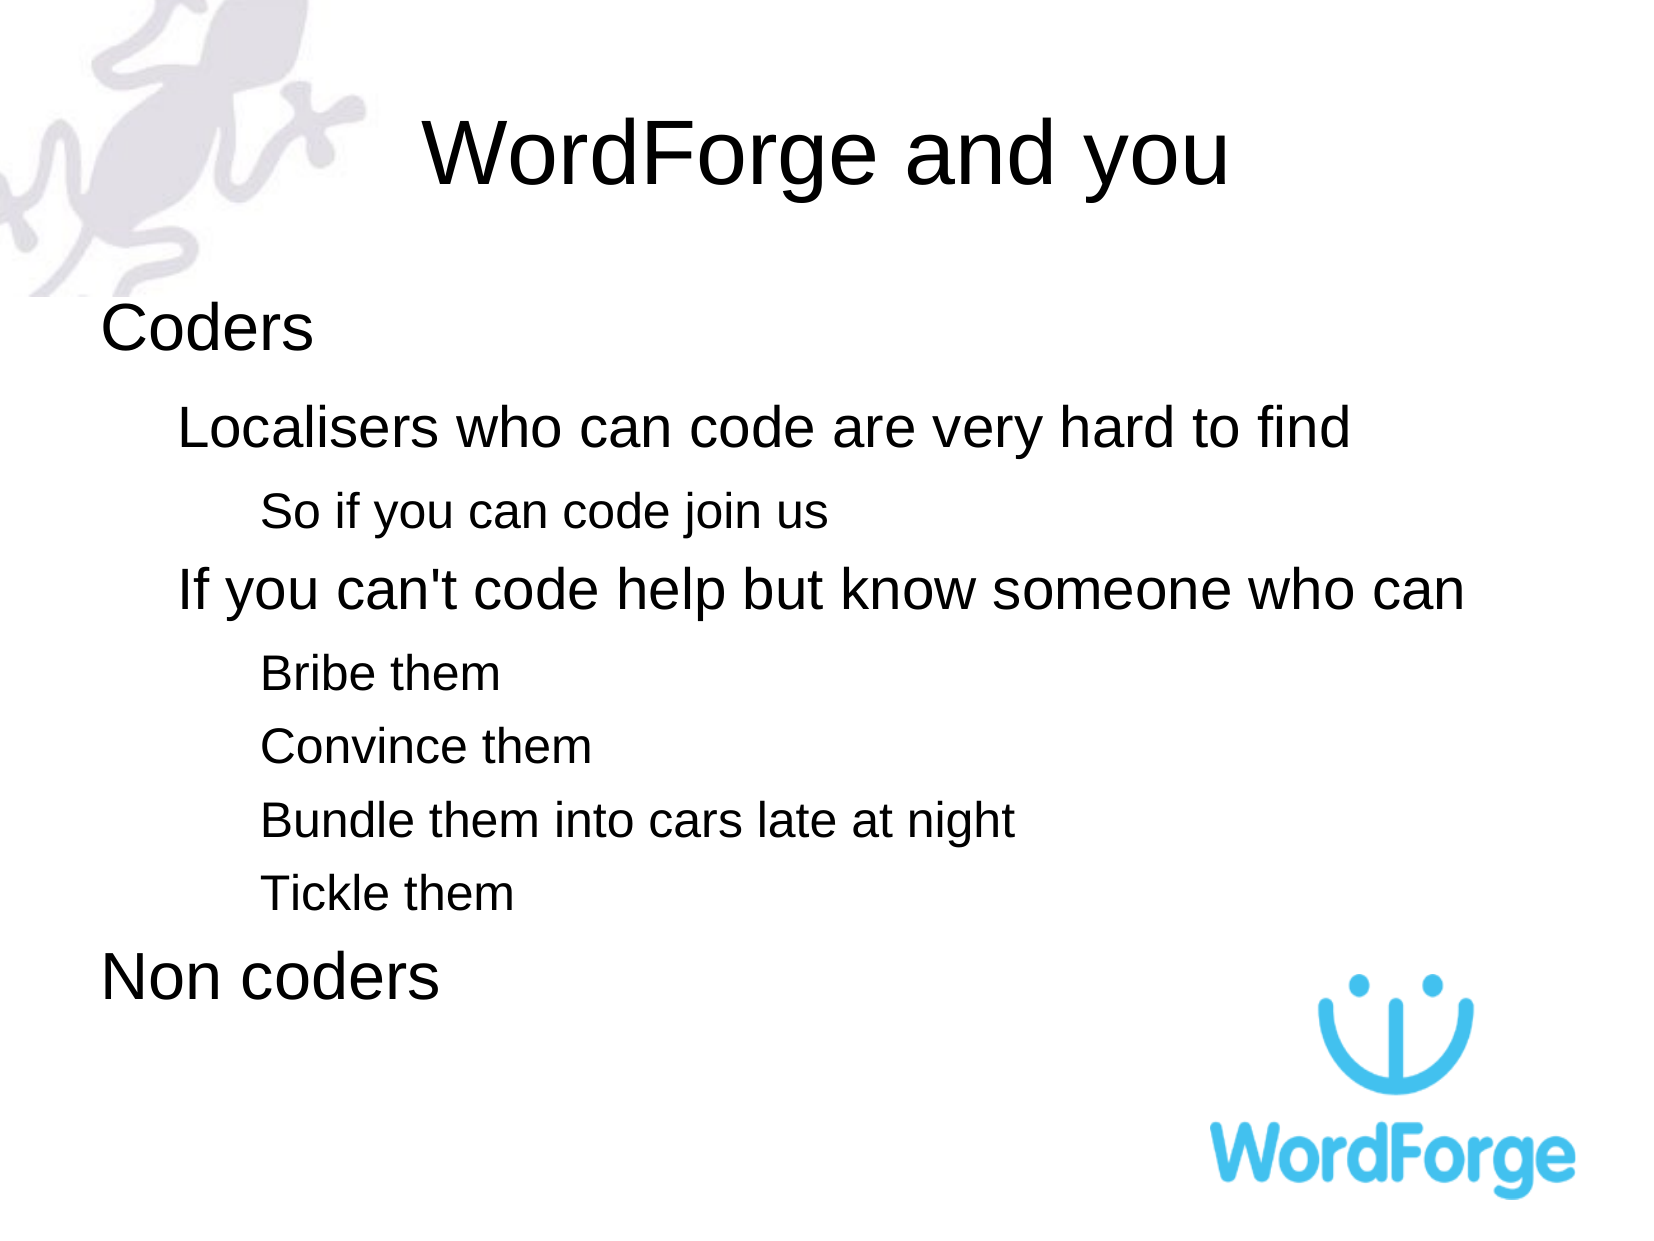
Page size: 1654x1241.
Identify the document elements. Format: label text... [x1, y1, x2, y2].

list Coders Localisers who can code are very hard to find So if you can code join us If you can't code help but know someone who can Bribe them Convince them Bundle them into cars late at night Tickle them Non coders [82, 290, 1571, 1109]
picture [1210, 974, 1576, 1200]
picture [0, 0, 391, 297]
title WordForge and you [82, 49, 1571, 257]
